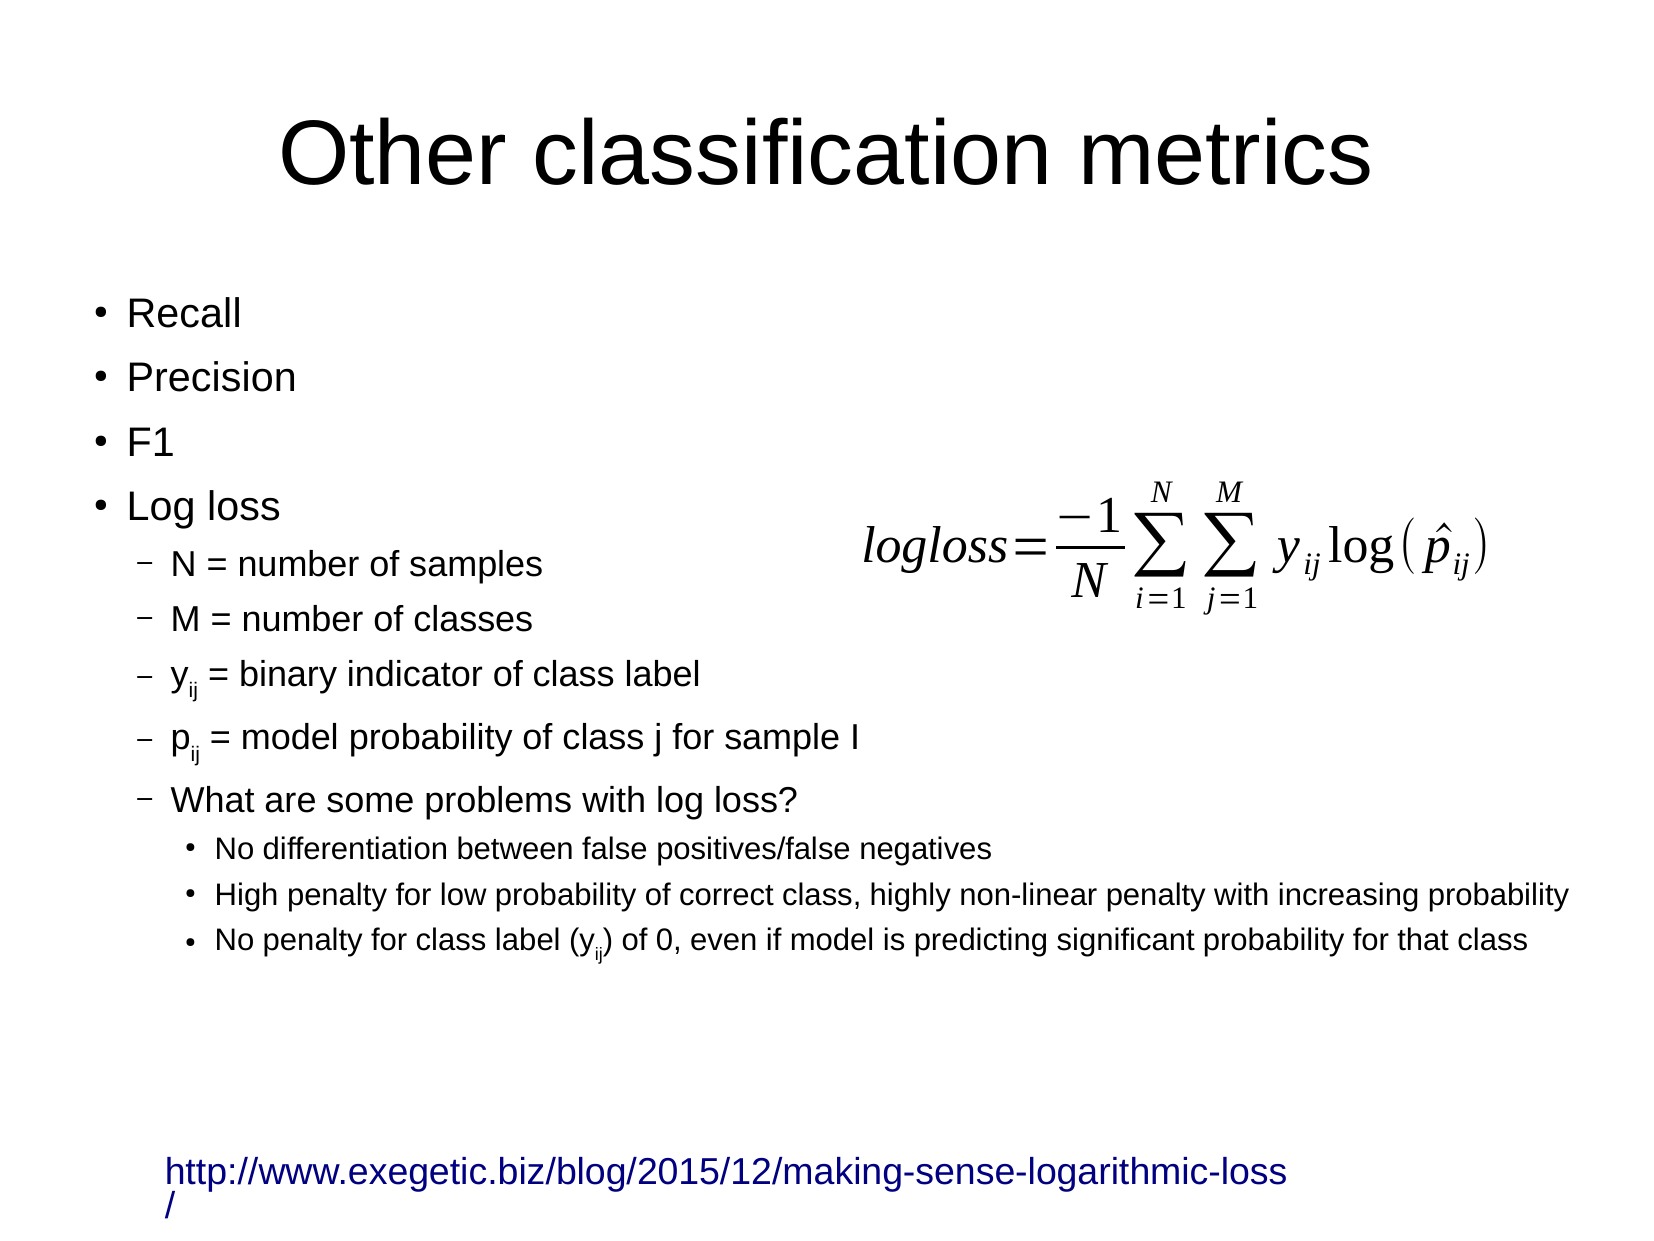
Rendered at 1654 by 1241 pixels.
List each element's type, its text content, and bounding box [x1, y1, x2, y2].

title Other classification metrics [82, 49, 1571, 257]
chart [855, 474, 1497, 616]
list Recall Precision F1 Log loss N = number of samples M = number of classes yij = binary indicator of class label pij = model probability of class j for sample I What are some problems with log loss? No differentiation between false positives/false negatives High penalty for low probability of correct class, highly non-linear penalty with increasing probability No penalty for class label (yij) of 0, even if model is predicting significant probability for that class [82, 290, 1571, 1010]
text_box http://www.exegetic.biz/blog/2015/12/making-sense-logarithmic-loss/ [150, 1143, 1313, 1201]
